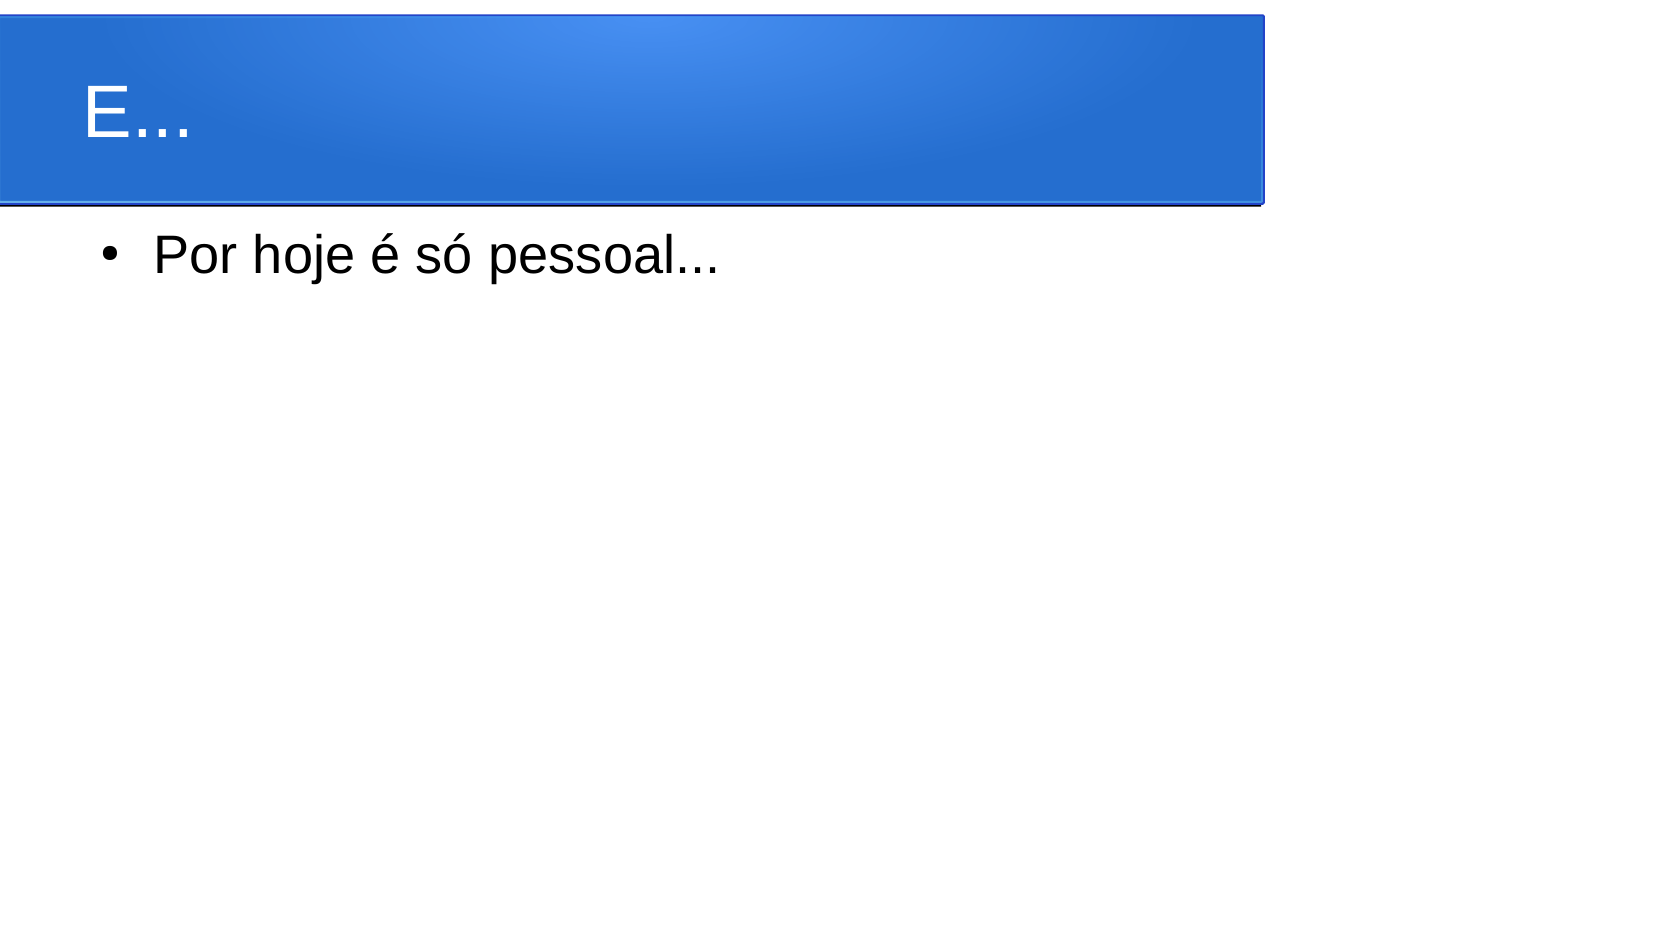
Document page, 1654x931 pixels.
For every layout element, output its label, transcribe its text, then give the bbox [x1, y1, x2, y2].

title E... [82, 35, 1235, 189]
list Por hoje é só pessoal... [82, 224, 1571, 764]
